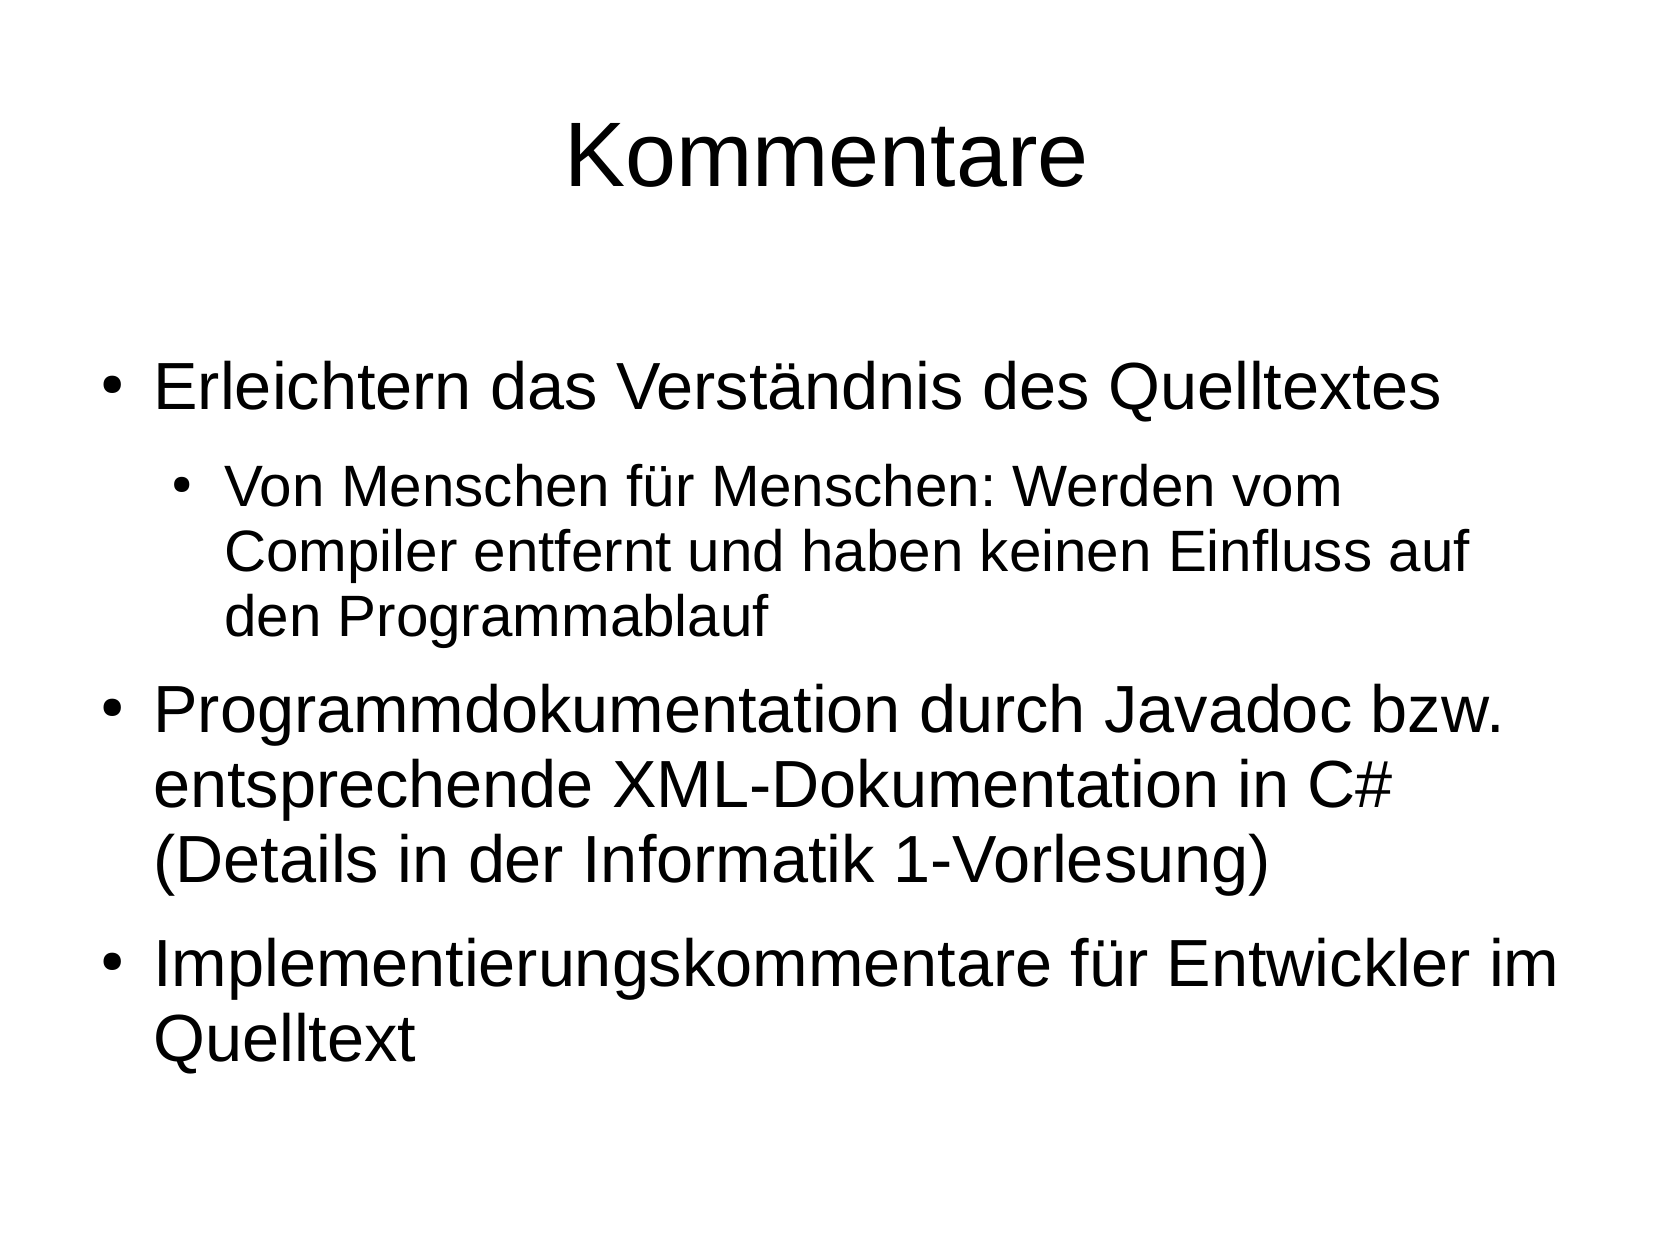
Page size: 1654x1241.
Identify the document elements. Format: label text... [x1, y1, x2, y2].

list Erleichtern das Verständnis des Quelltextes Von Menschen für Menschen: Werden vom Compiler entfernt und haben keinen Einfluss auf den Programmablauf Programmdokumentation durch Javadoc bzw. entsprechende XML-Dokumentation in C# (Details in der Informatik 1-Vorlesung) Implementierungskommentare für Entwickler im Quelltext [82, 349, 1571, 1168]
title Kommentare [82, 103, 1571, 207]
